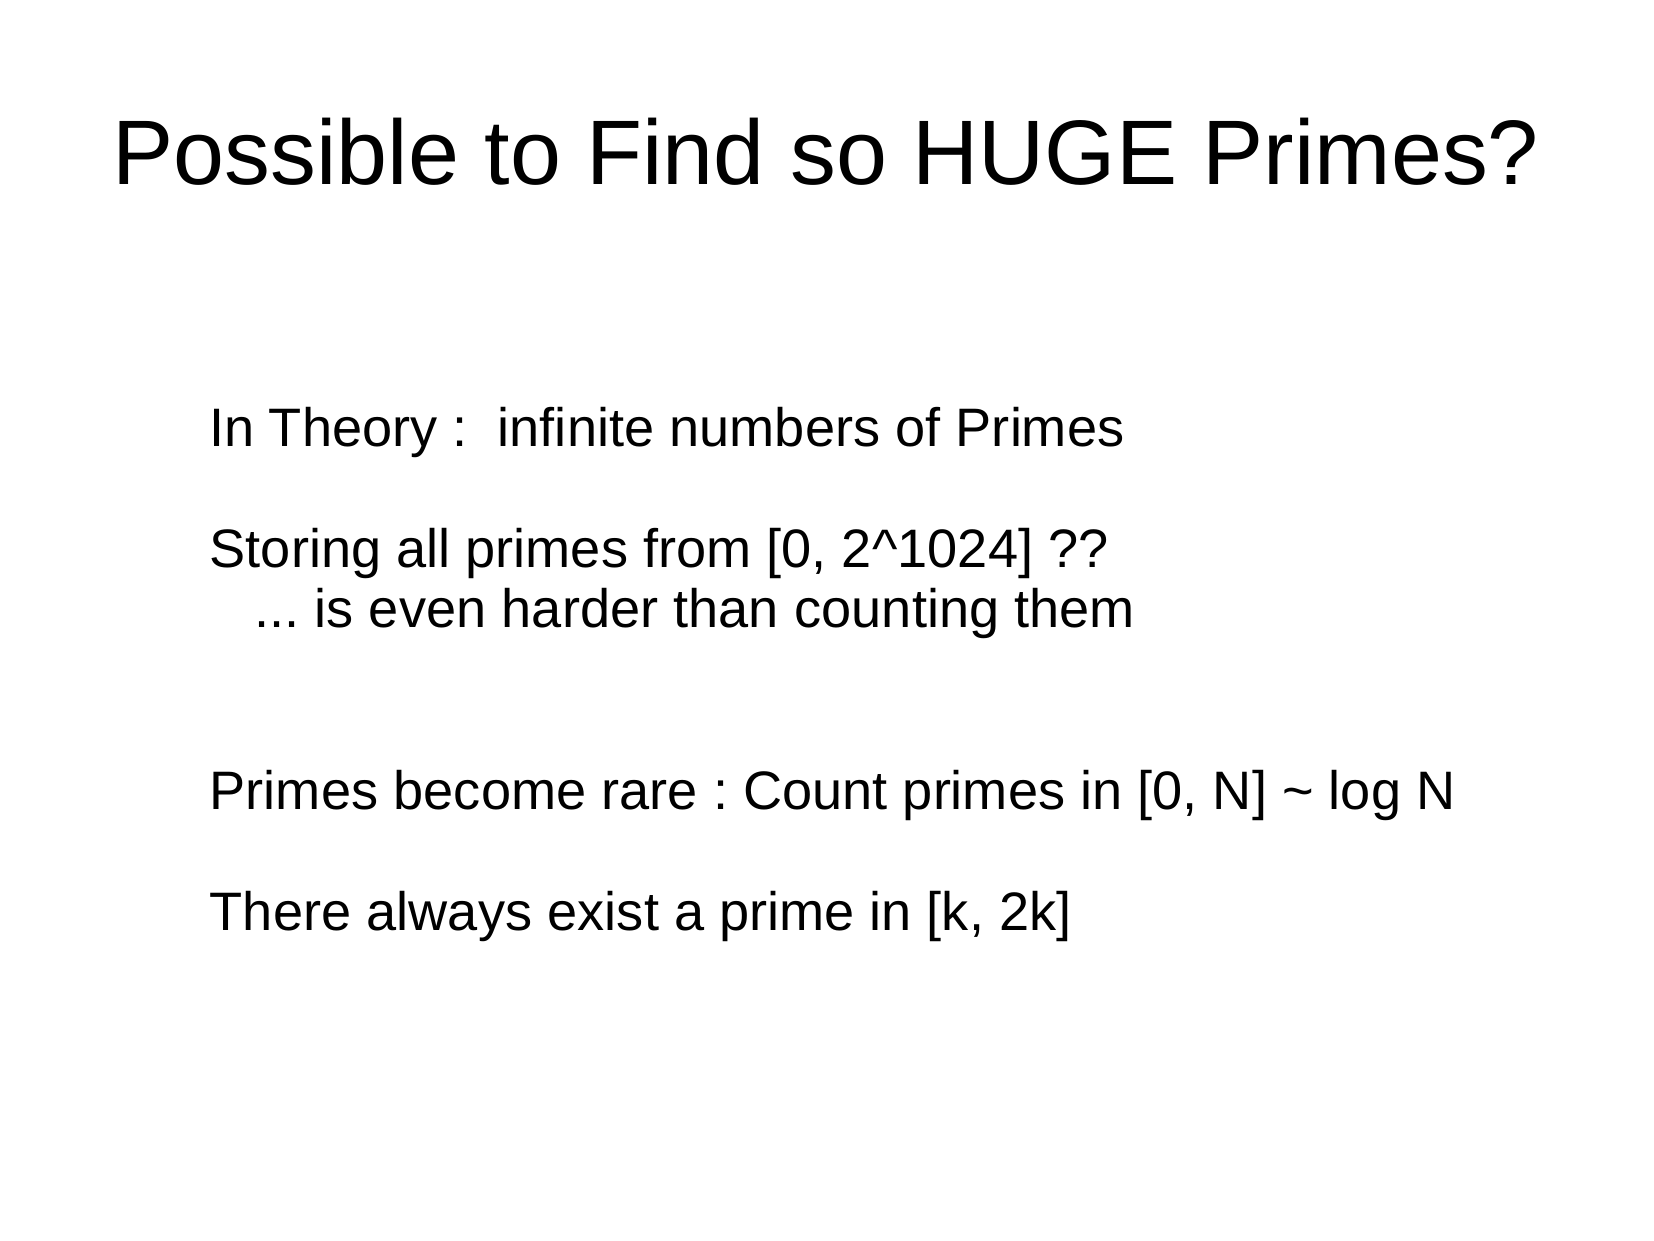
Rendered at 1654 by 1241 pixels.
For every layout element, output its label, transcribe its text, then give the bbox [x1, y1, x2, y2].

text_box In Theory : infinite numbers of Primes Storing all primes from [0, 2^1024] ?? ... is even harder than counting them Primes become rare : Count primes in [0, N] ~ log N There always exist a prime in [k, 2k] [195, 390, 1473, 1011]
title Possible to Find so HUGE Primes? [82, 49, 1571, 257]
